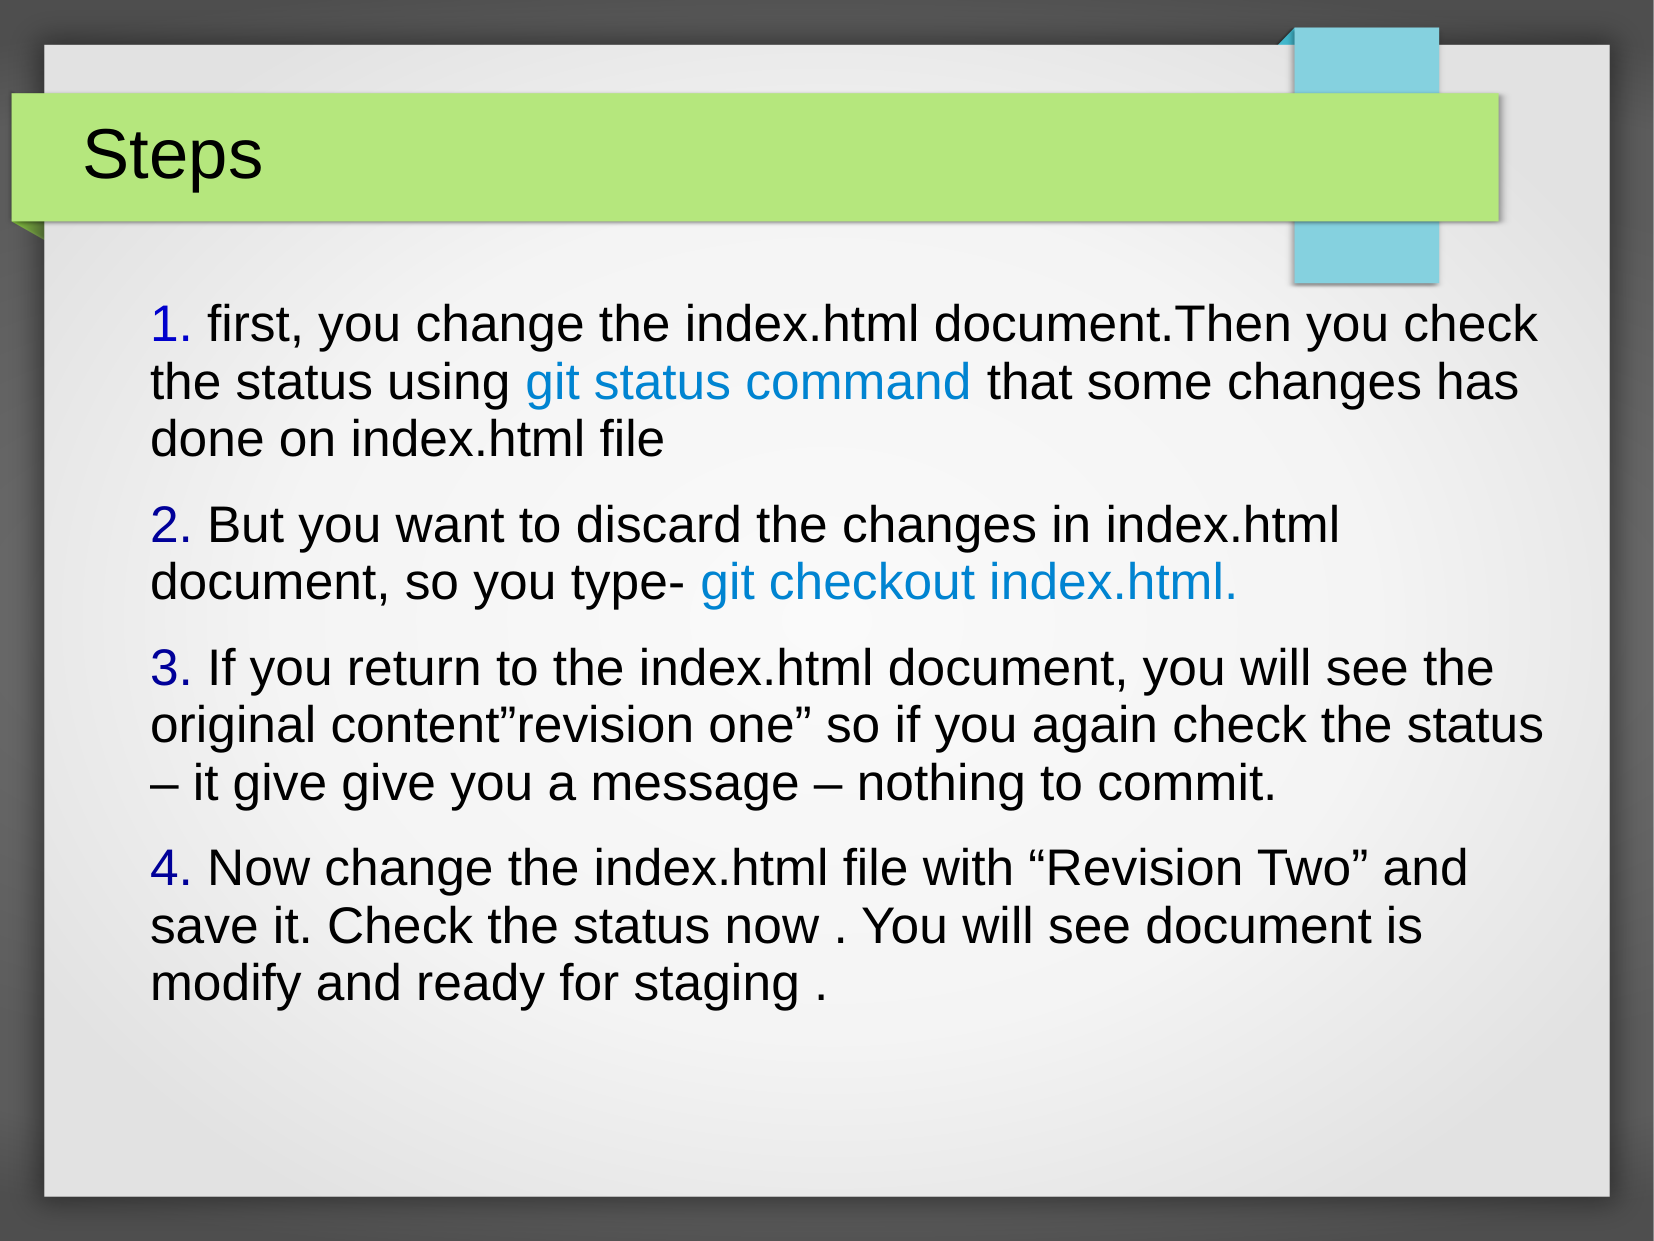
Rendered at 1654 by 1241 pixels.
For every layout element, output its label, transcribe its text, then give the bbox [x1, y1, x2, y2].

title Steps [82, 94, 1264, 213]
list 1. first, you change the index.html document.Then you check the status using git status command that some changes has done on index.html file 2. But you want to discard the changes in index.html document, so you type- git checkout index.html. 3. If you return to the index.html document, you will see the original content”revision one” so if you again check the status – it give give you a message – nothing to commit. 4. Now change the index.html file with “Revision Two” and save it. Check the status now . You will see document is modify and ready for staging . [82, 295, 1571, 1015]
picture [0, 0, 1654, 1241]
